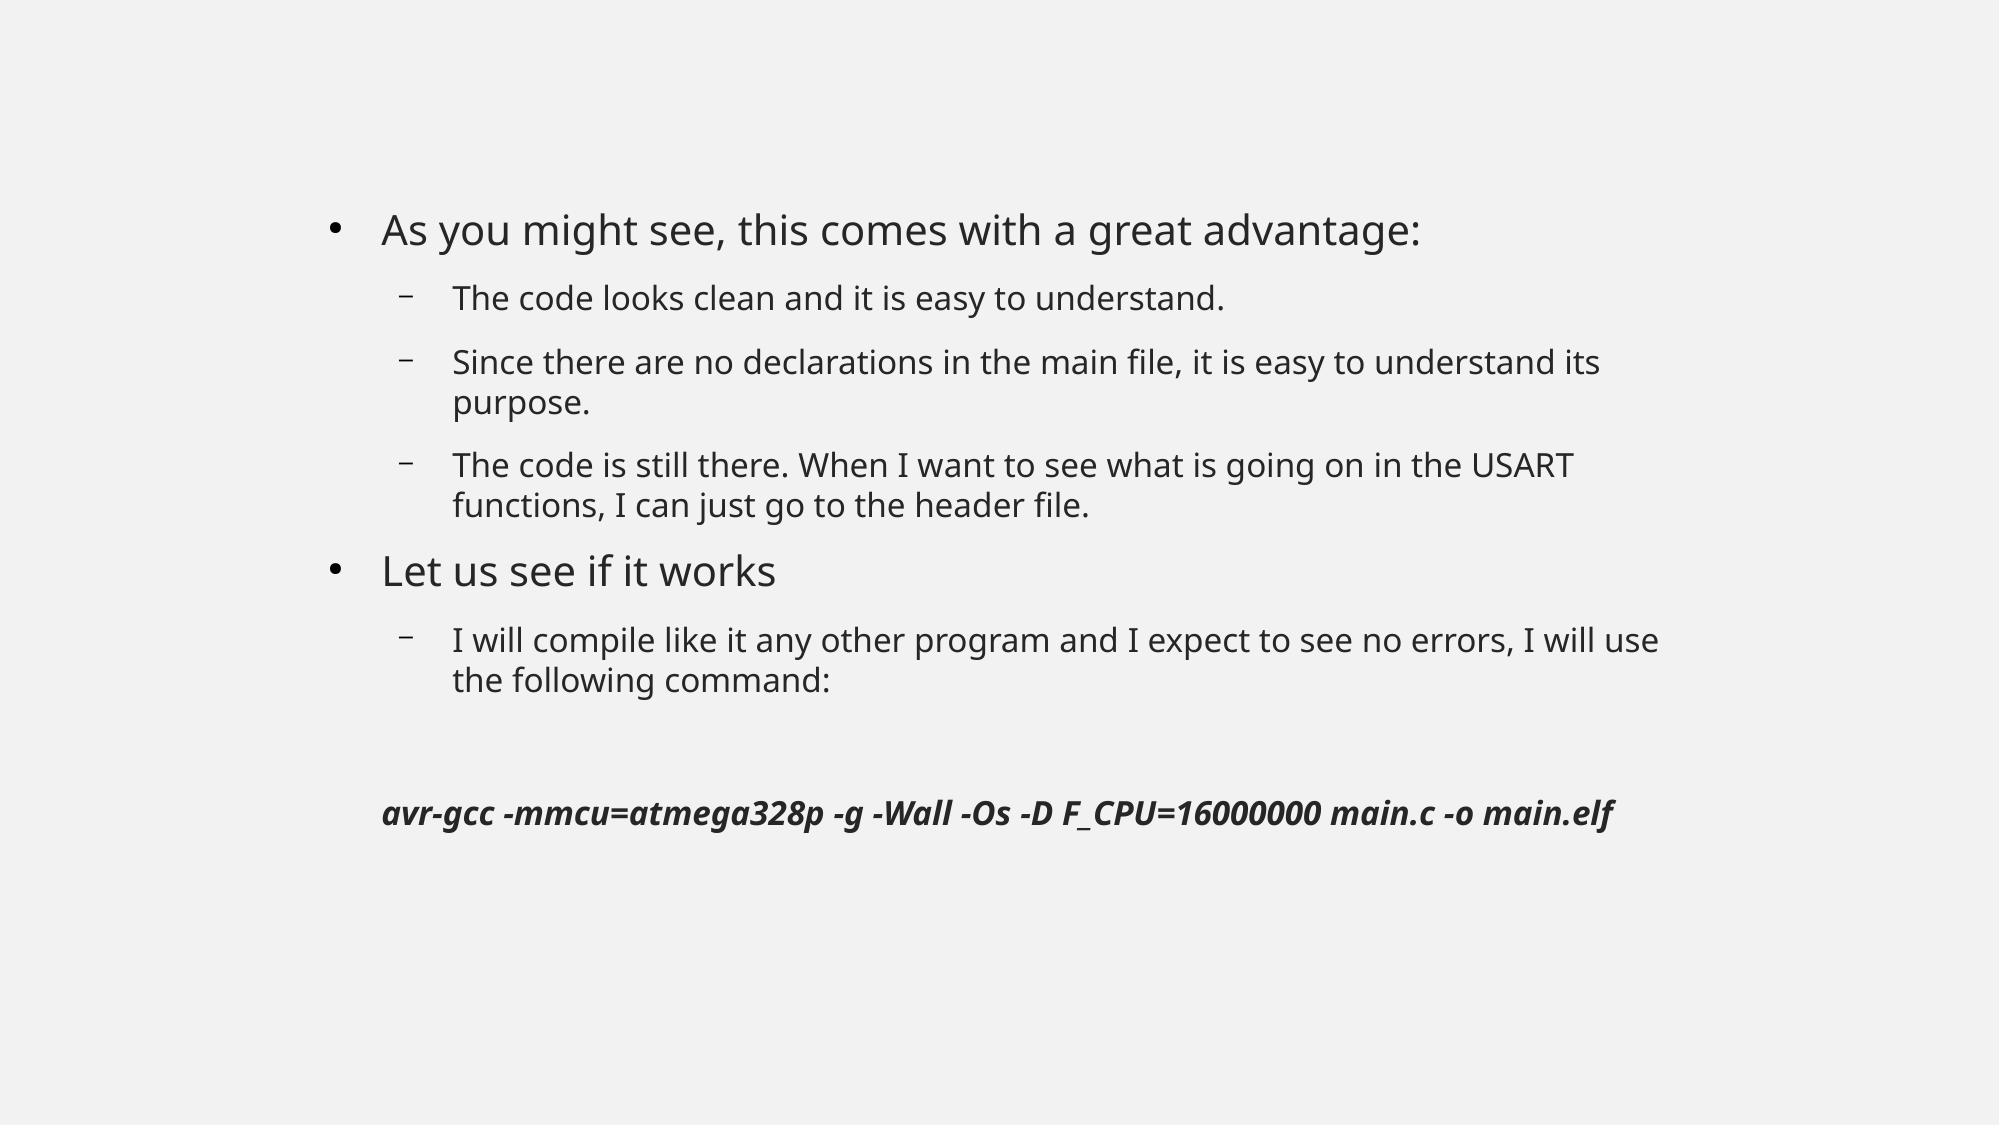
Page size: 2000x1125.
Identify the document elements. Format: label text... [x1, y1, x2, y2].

list As you might see, this comes with a great advantage: The code looks clean and it is easy to understand. Since there are no declarations in the main file, it is easy to understand its purpose. The code is still there. When I want to see what is going on in the USART functions, I can just go to the header file. Let us see if it works I will compile like it any other program and I expect to see no errors, I will use the following command: avr-gcc -mmcu=atmega328p -g -Wall -Os -D F_CPU=16000000 main.c -o main.elf [295, 196, 1705, 929]
